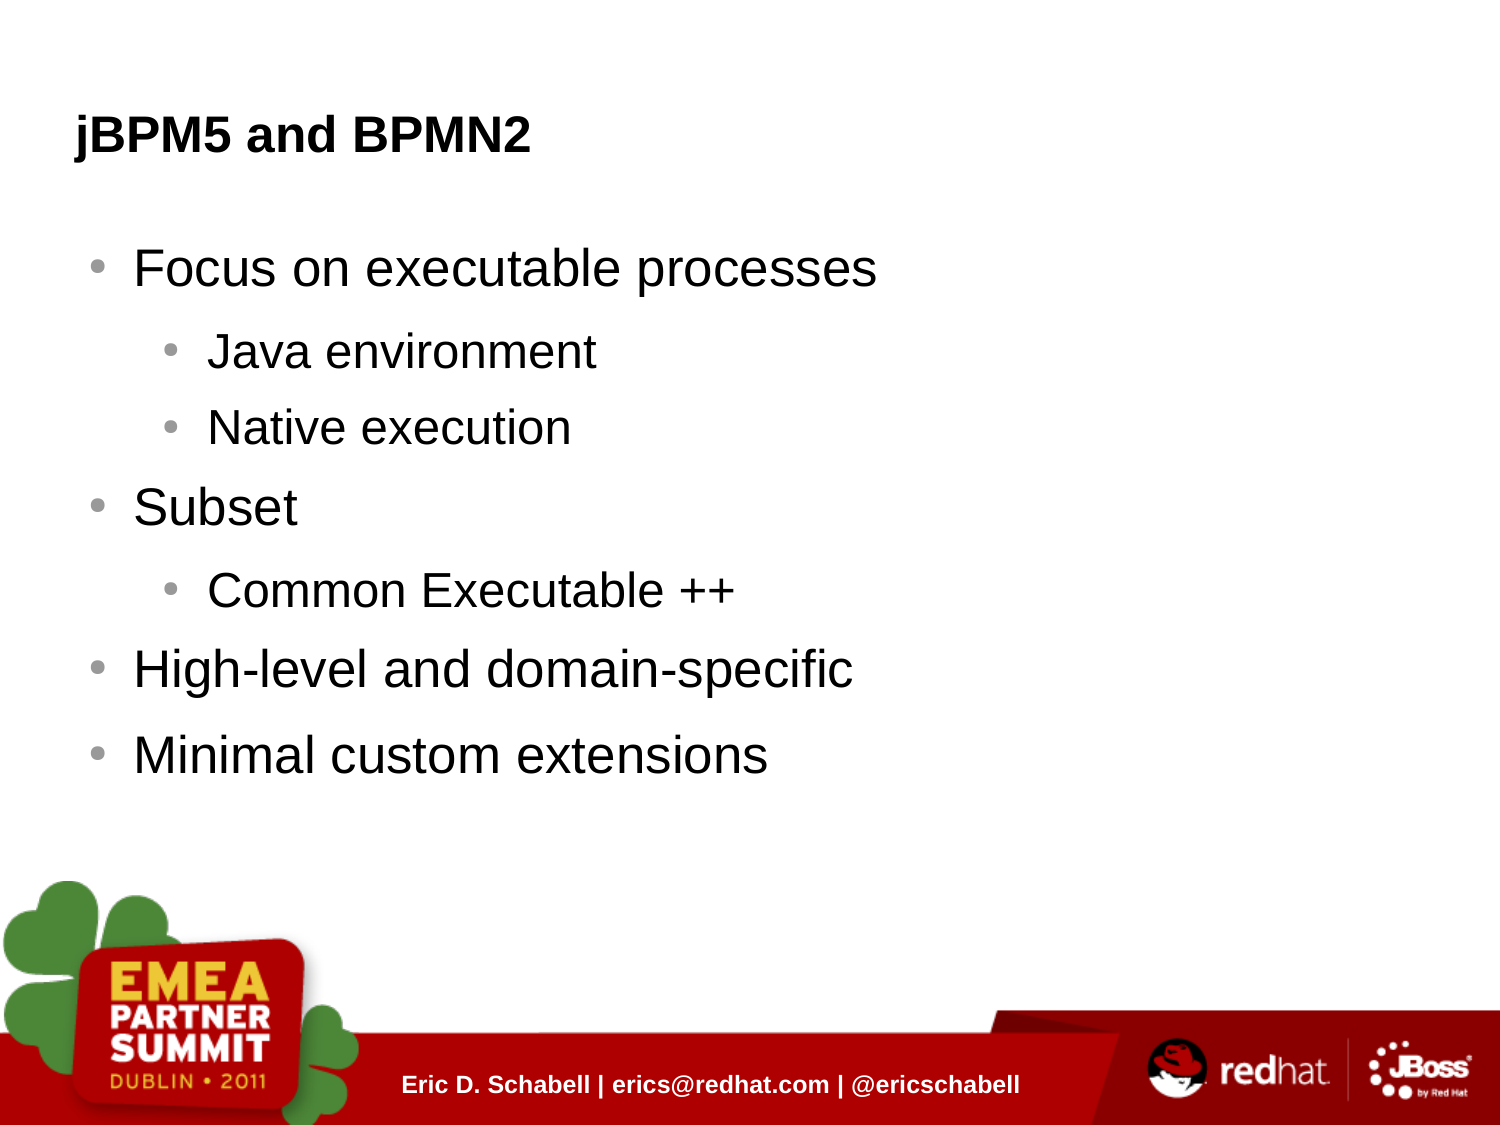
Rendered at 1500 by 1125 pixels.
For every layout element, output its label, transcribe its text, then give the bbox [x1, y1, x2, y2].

list Focus on executable processes Java environment Native execution Subset Common Executable ++ High-level and domain-specific Minimal custom extensions [73, 238, 1424, 943]
title jBPM5 and BPMN2 [74, 50, 1425, 221]
picture [0, 881, 1500, 1125]
